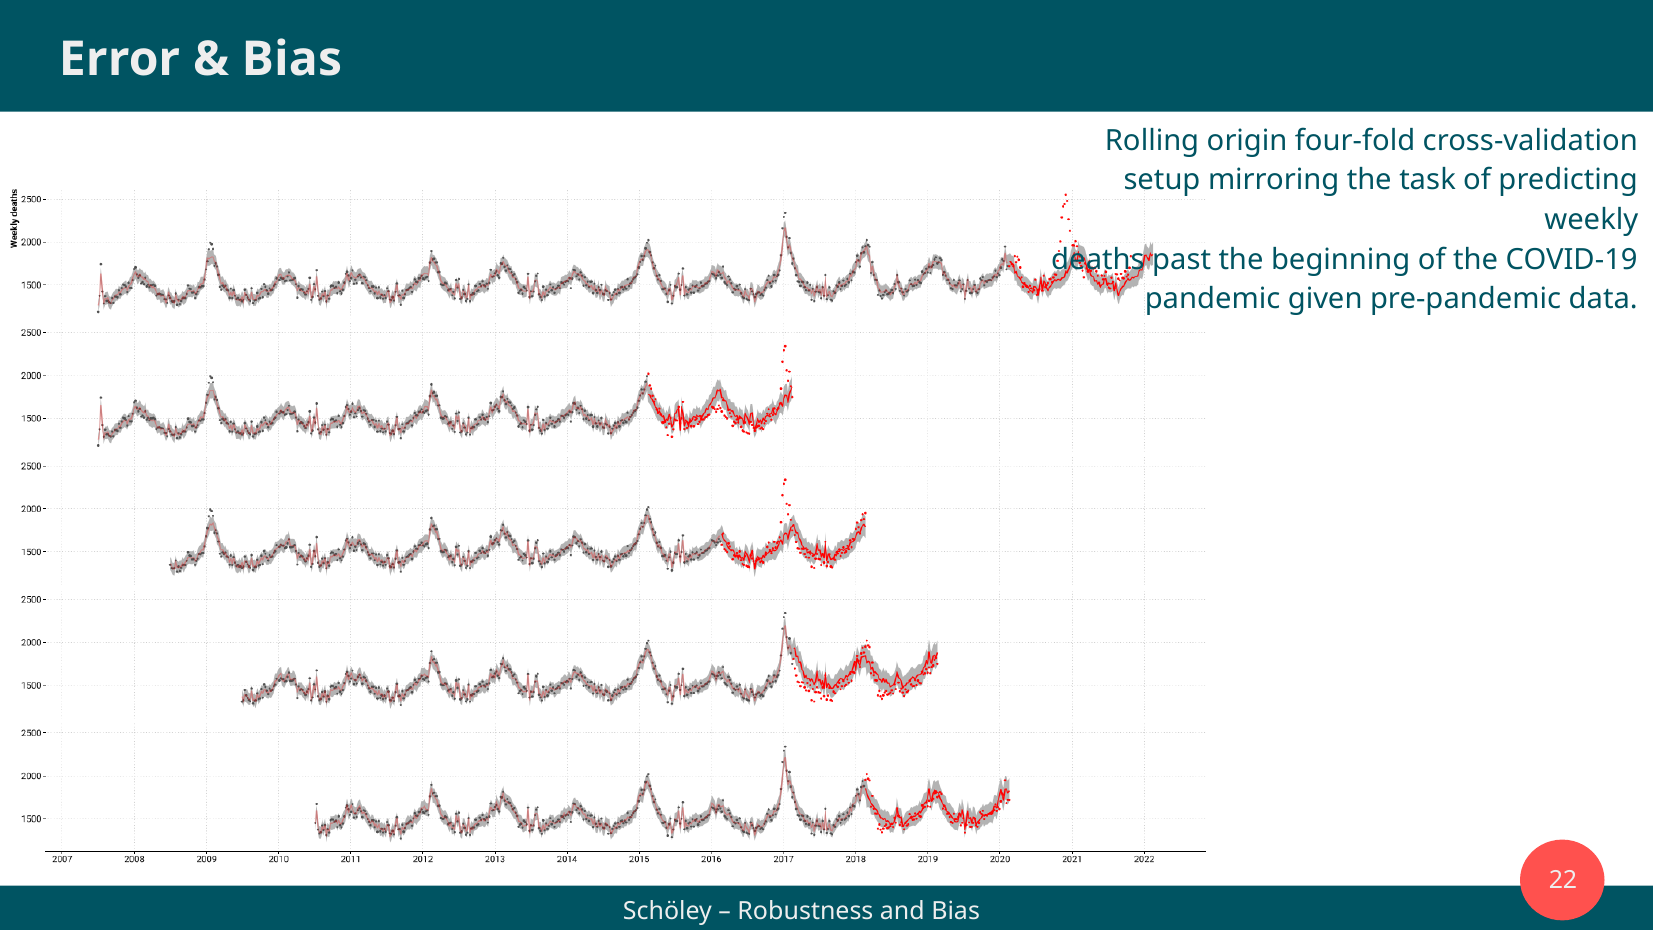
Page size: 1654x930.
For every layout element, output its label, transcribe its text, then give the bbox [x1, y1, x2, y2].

text_box Rolling origin four-fold cross-validation setup mirroring the task of predicting weekly deaths past the beginning of the COVID-19 pandemic given pre-pandemic data. [1023, 111, 1653, 403]
picture [9, 180, 1207, 864]
title Error & Bias [58, 0, 1594, 117]
